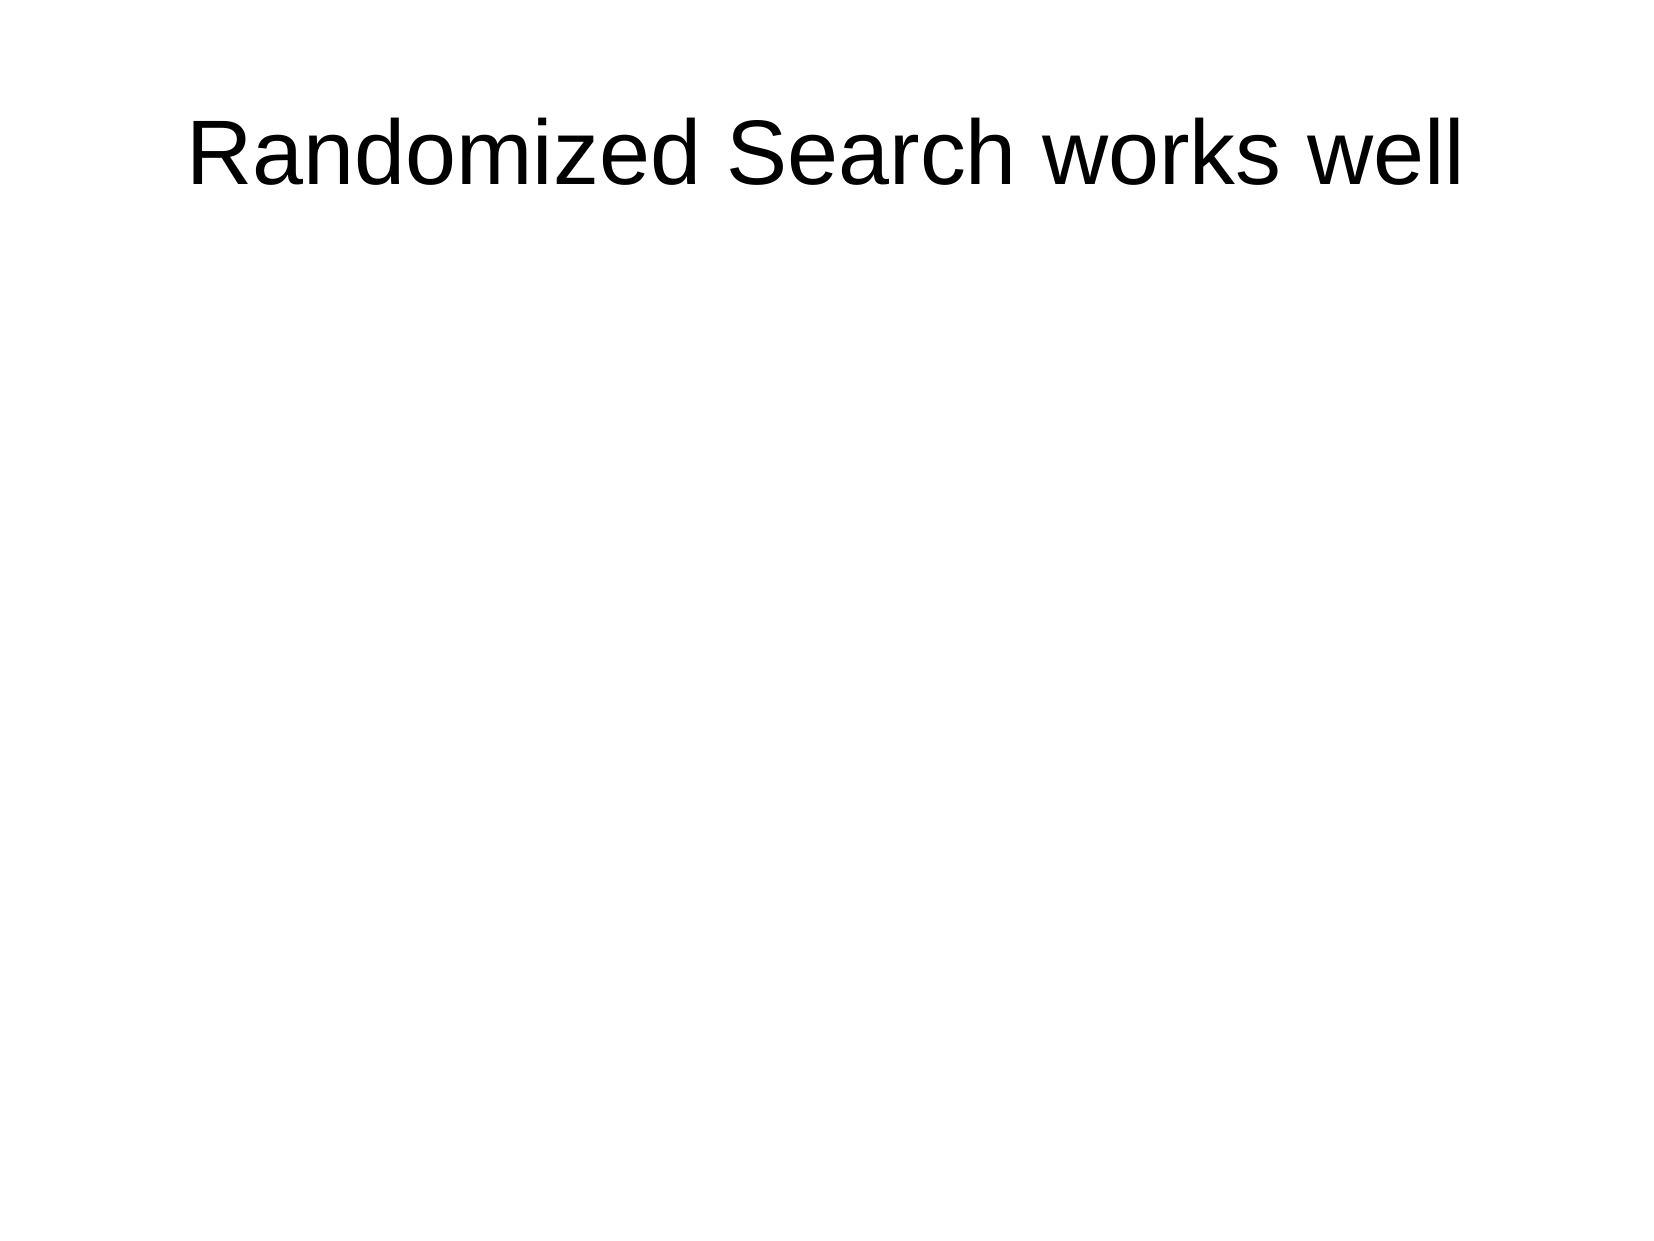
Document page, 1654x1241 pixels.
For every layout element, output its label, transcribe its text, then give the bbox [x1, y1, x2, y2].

title Randomized Search works well [82, 49, 1571, 257]
